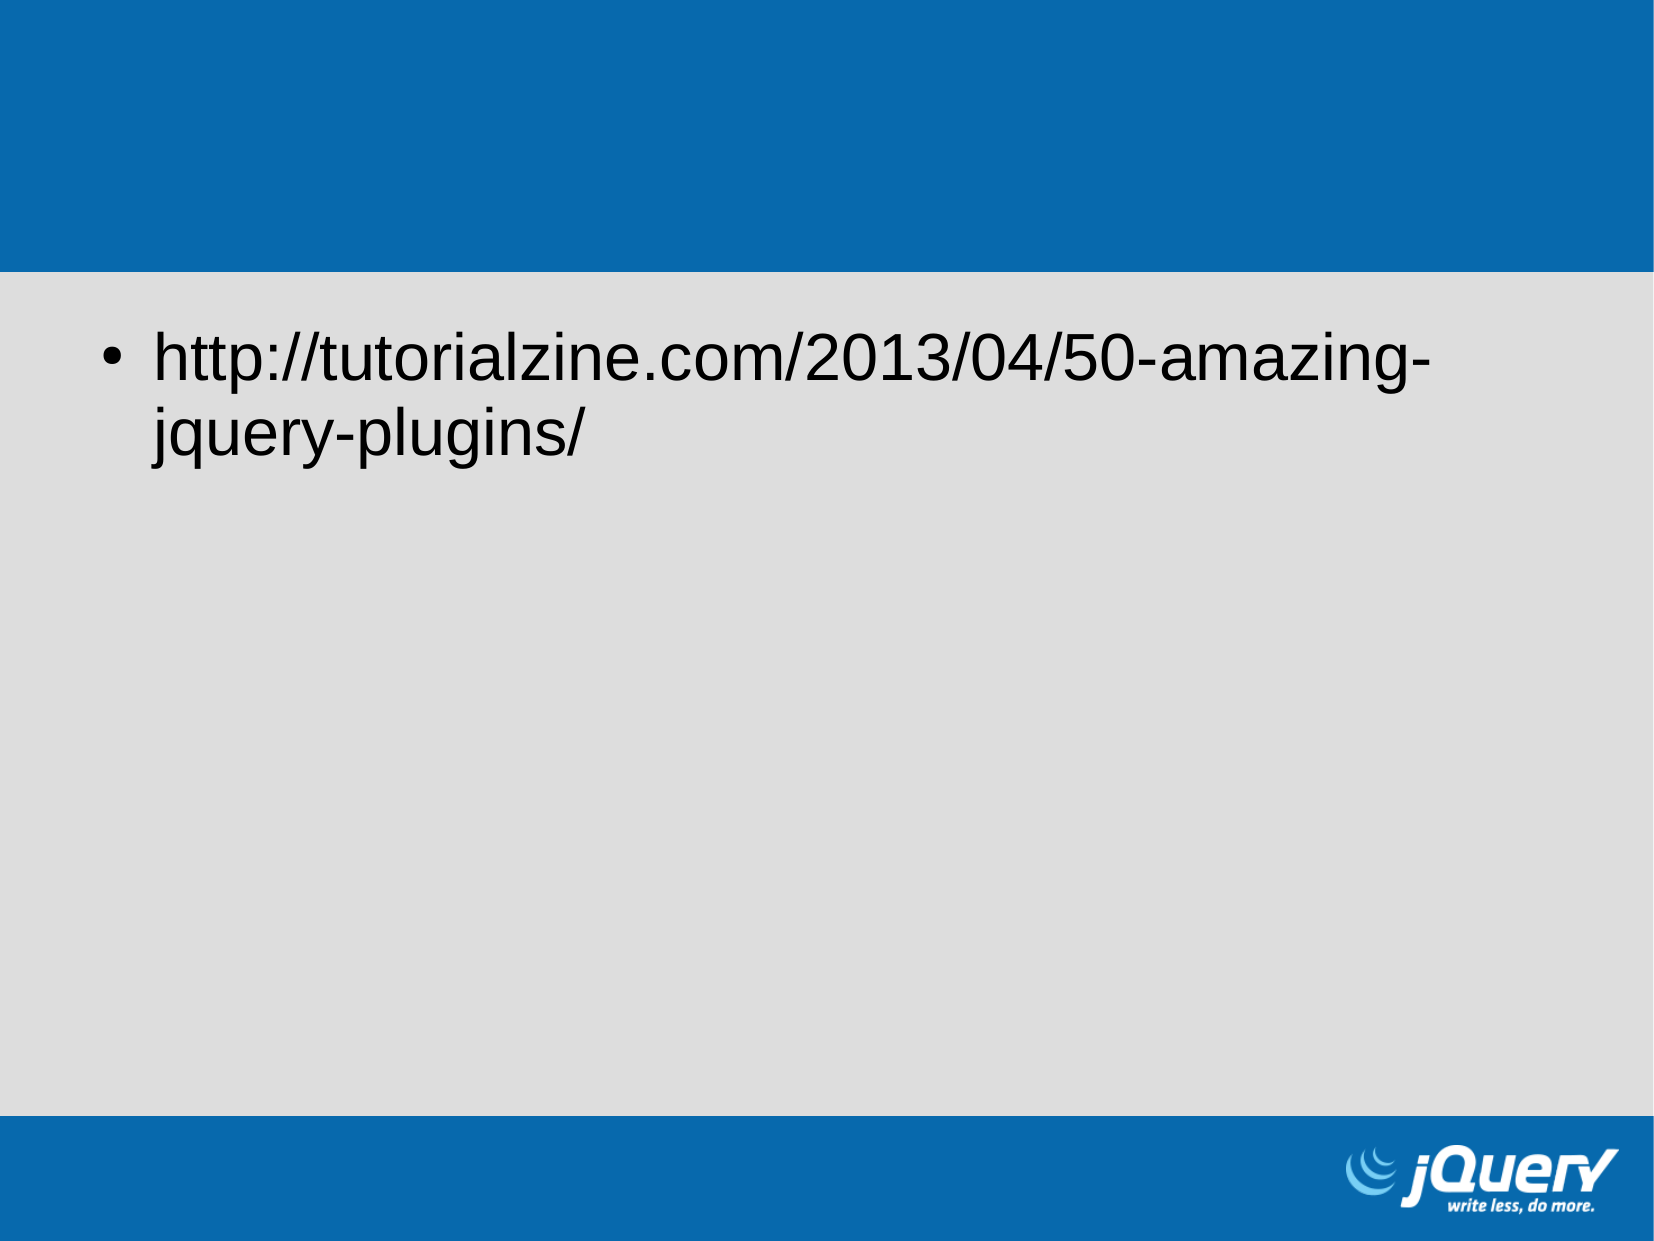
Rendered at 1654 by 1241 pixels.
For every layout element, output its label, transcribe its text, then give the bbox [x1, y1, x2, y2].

picture [0, 0, 1654, 272]
picture [0, 1116, 1654, 1241]
list http://tutorialzine.com/2013/04/50-amazing-jquery-plugins/ [82, 320, 1571, 1040]
